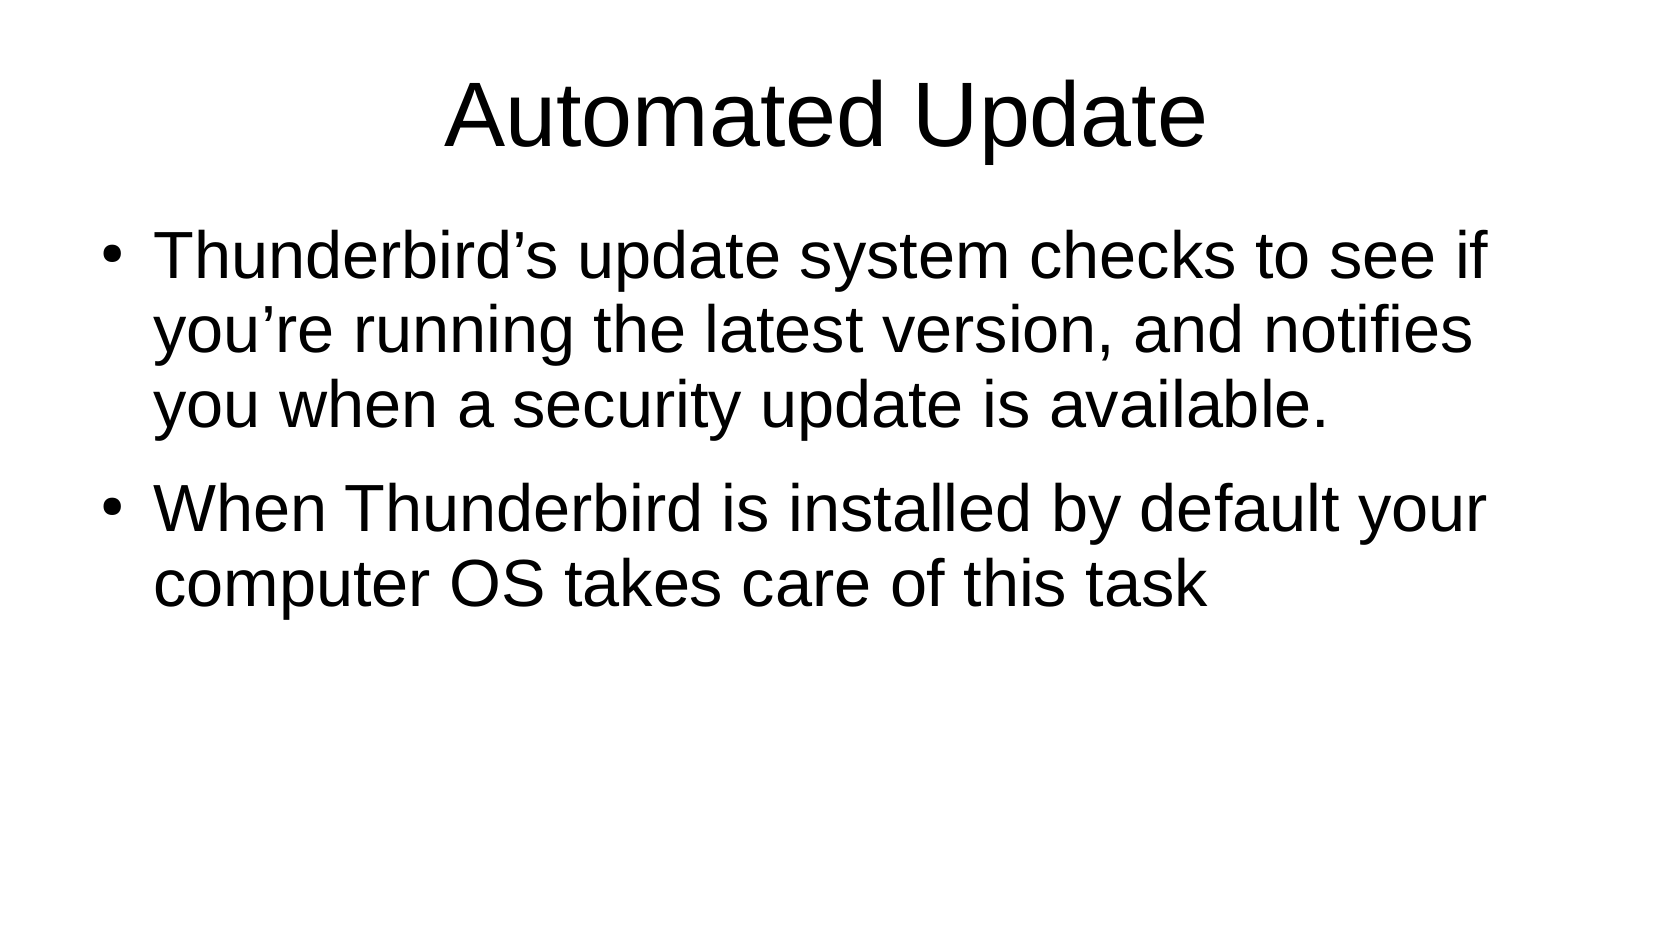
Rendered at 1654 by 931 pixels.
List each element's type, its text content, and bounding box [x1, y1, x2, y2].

title Automated Update [82, 37, 1571, 193]
list Thunderbird’s update system checks to see if you’re running the latest version, and notifies you when a security update is available. When Thunderbird is installed by default your computer OS takes care of this task [82, 217, 1571, 758]
